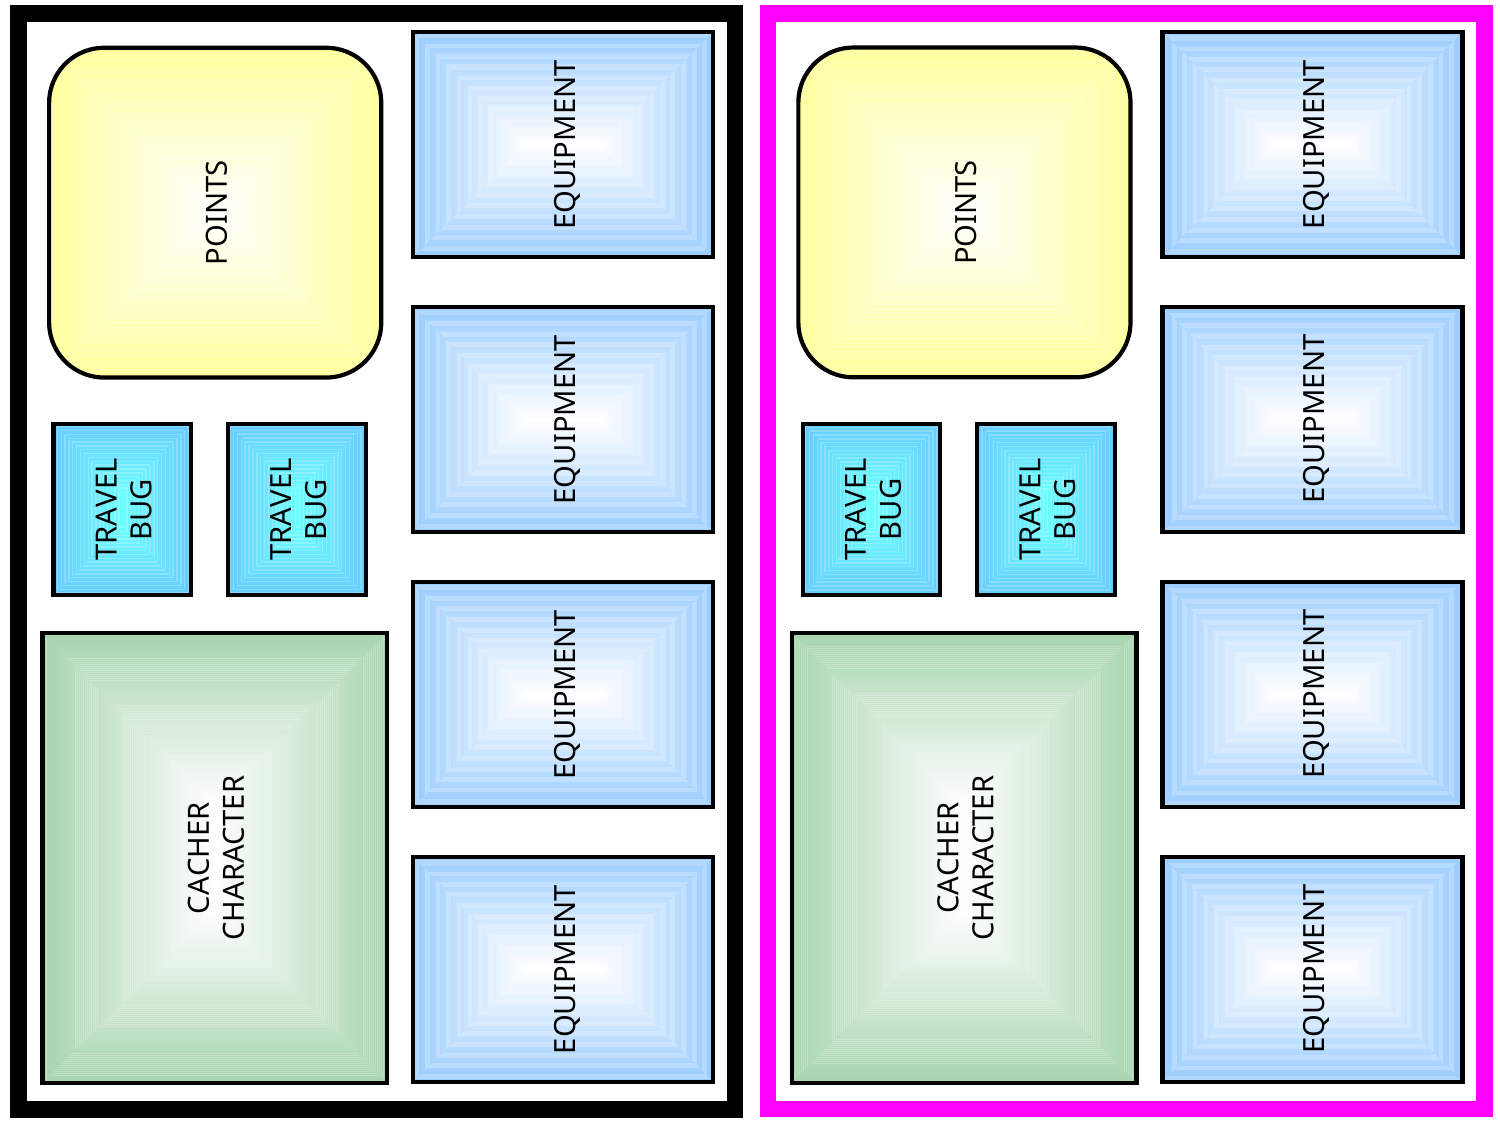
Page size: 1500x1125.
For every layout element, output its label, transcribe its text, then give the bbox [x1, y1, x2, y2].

text_box EQUIPMENT [1162, 581, 1463, 807]
text_box TRAVEL BUG [228, 423, 366, 595]
text_box EQUIPMENT [413, 857, 714, 1083]
text_box EQUIPMENT [1162, 856, 1463, 1082]
text_box CACHER CHARACTER [42, 633, 388, 1084]
text_box EQUIPMENT [413, 307, 714, 533]
text_box EQUIPMENT [1162, 32, 1463, 258]
text_box CACHER CHARACTER [791, 633, 1137, 1083]
text_box TRAVEL BUG [802, 423, 941, 595]
text_box TRAVEL BUG [977, 423, 1115, 595]
text_box POINTS [49, 47, 382, 378]
text_box TRAVEL BUG [53, 423, 192, 595]
text_box EQUIPMENT [413, 32, 714, 258]
text_box EQUIPMENT [413, 582, 714, 808]
text_box EQUIPMENT [1162, 306, 1463, 532]
text_box POINTS [798, 47, 1131, 378]
